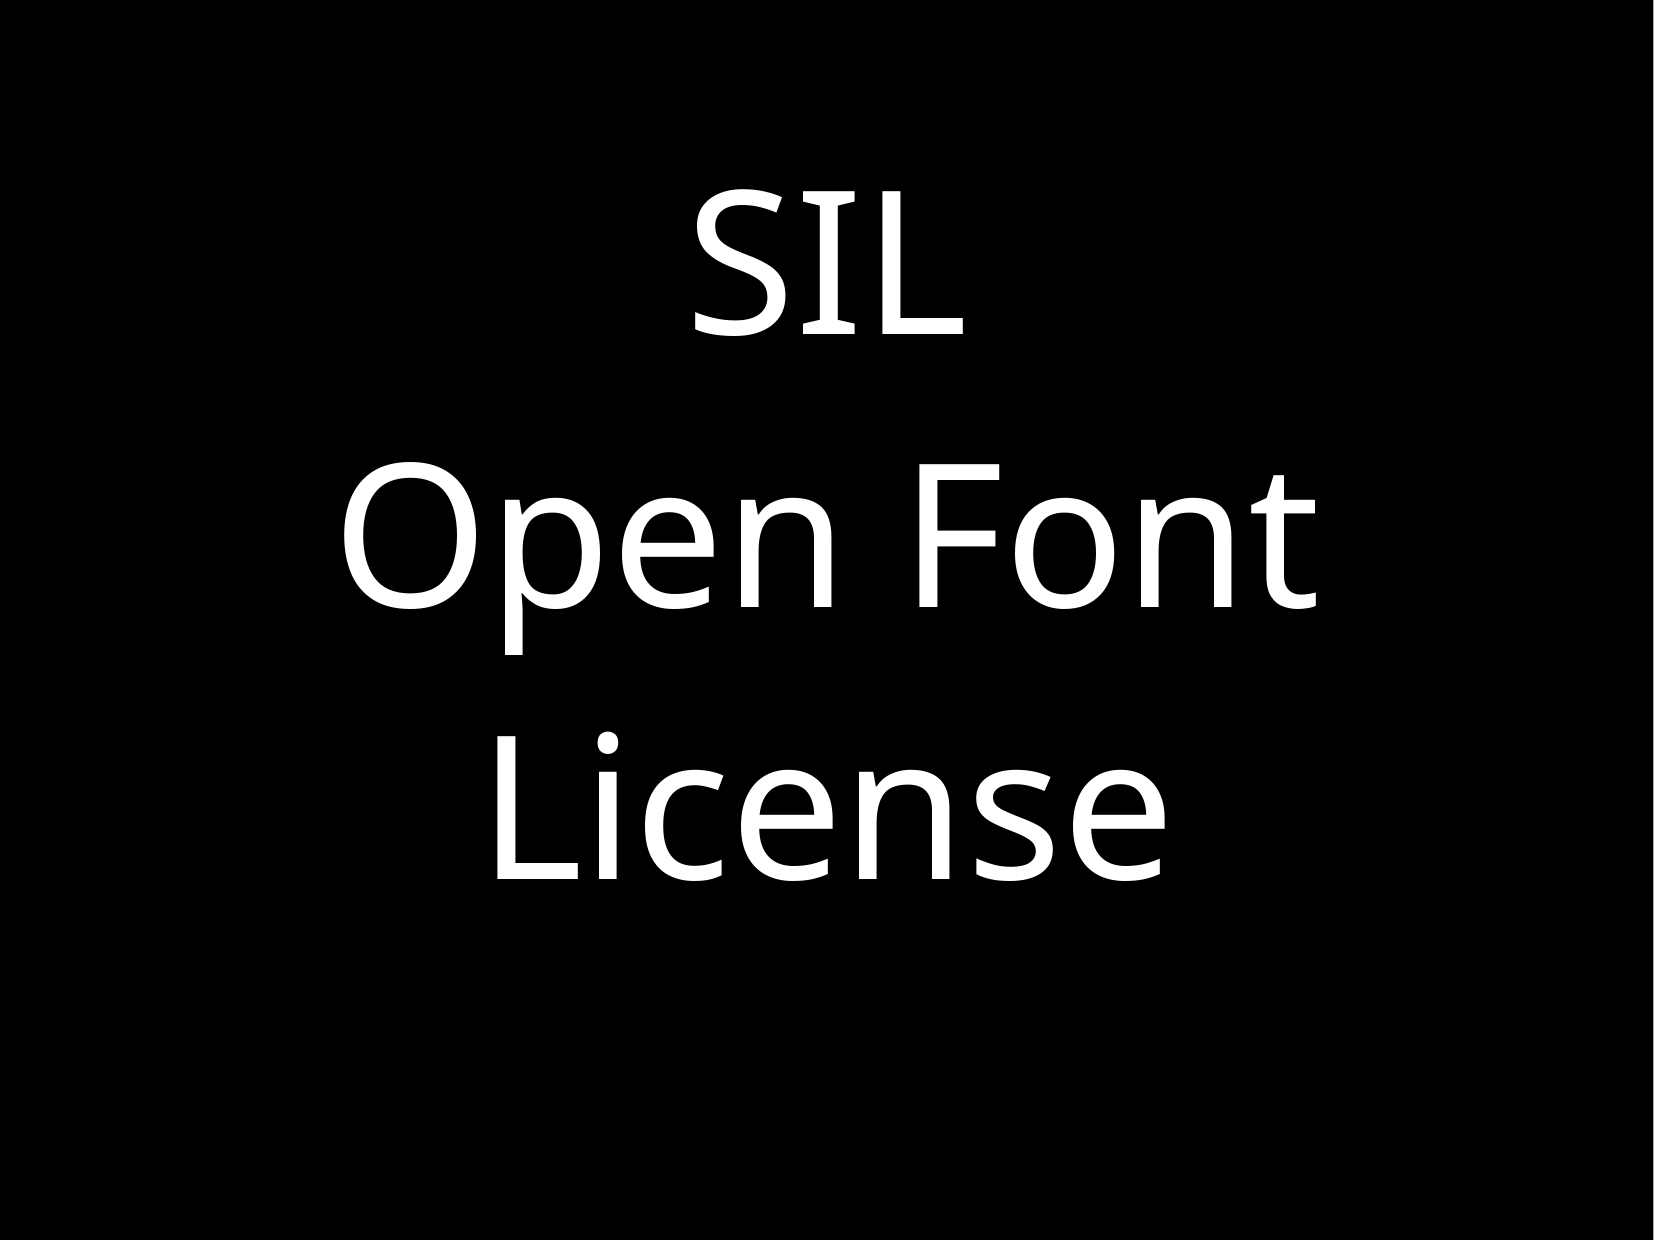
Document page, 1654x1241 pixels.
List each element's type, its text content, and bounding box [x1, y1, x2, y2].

subtitle SIL Open Font License [82, 49, 1571, 1010]
